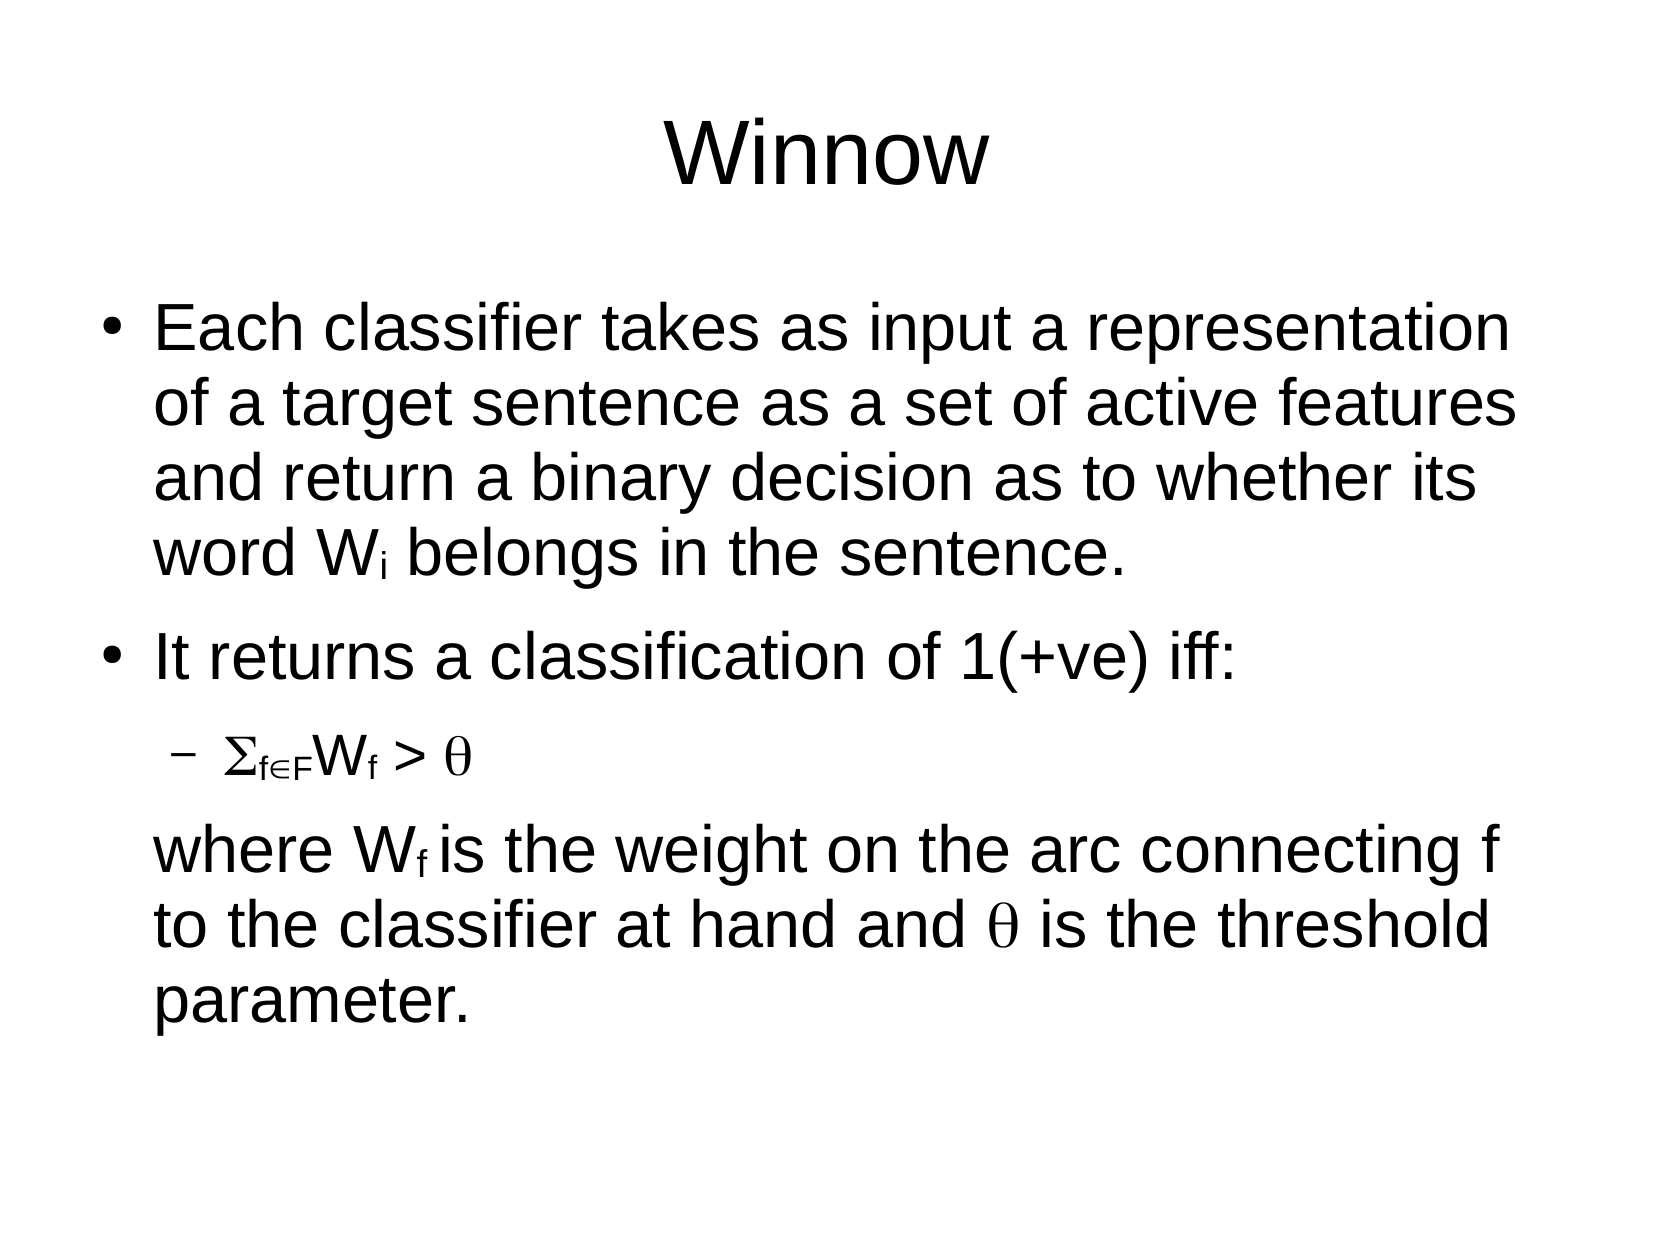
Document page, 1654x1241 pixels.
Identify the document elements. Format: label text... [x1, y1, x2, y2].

list Each classifier takes as input a representation of a target sentence as a set of active features and return a binary decision as to whether its word Wi belongs in the sentence. It returns a classification of 1(+ve) iff: SfÎFWf > q where Wf is the weight on the arc connecting f to the classifier at hand and q is the threshold parameter. [82, 290, 1571, 1216]
title Winnow [82, 49, 1571, 257]
